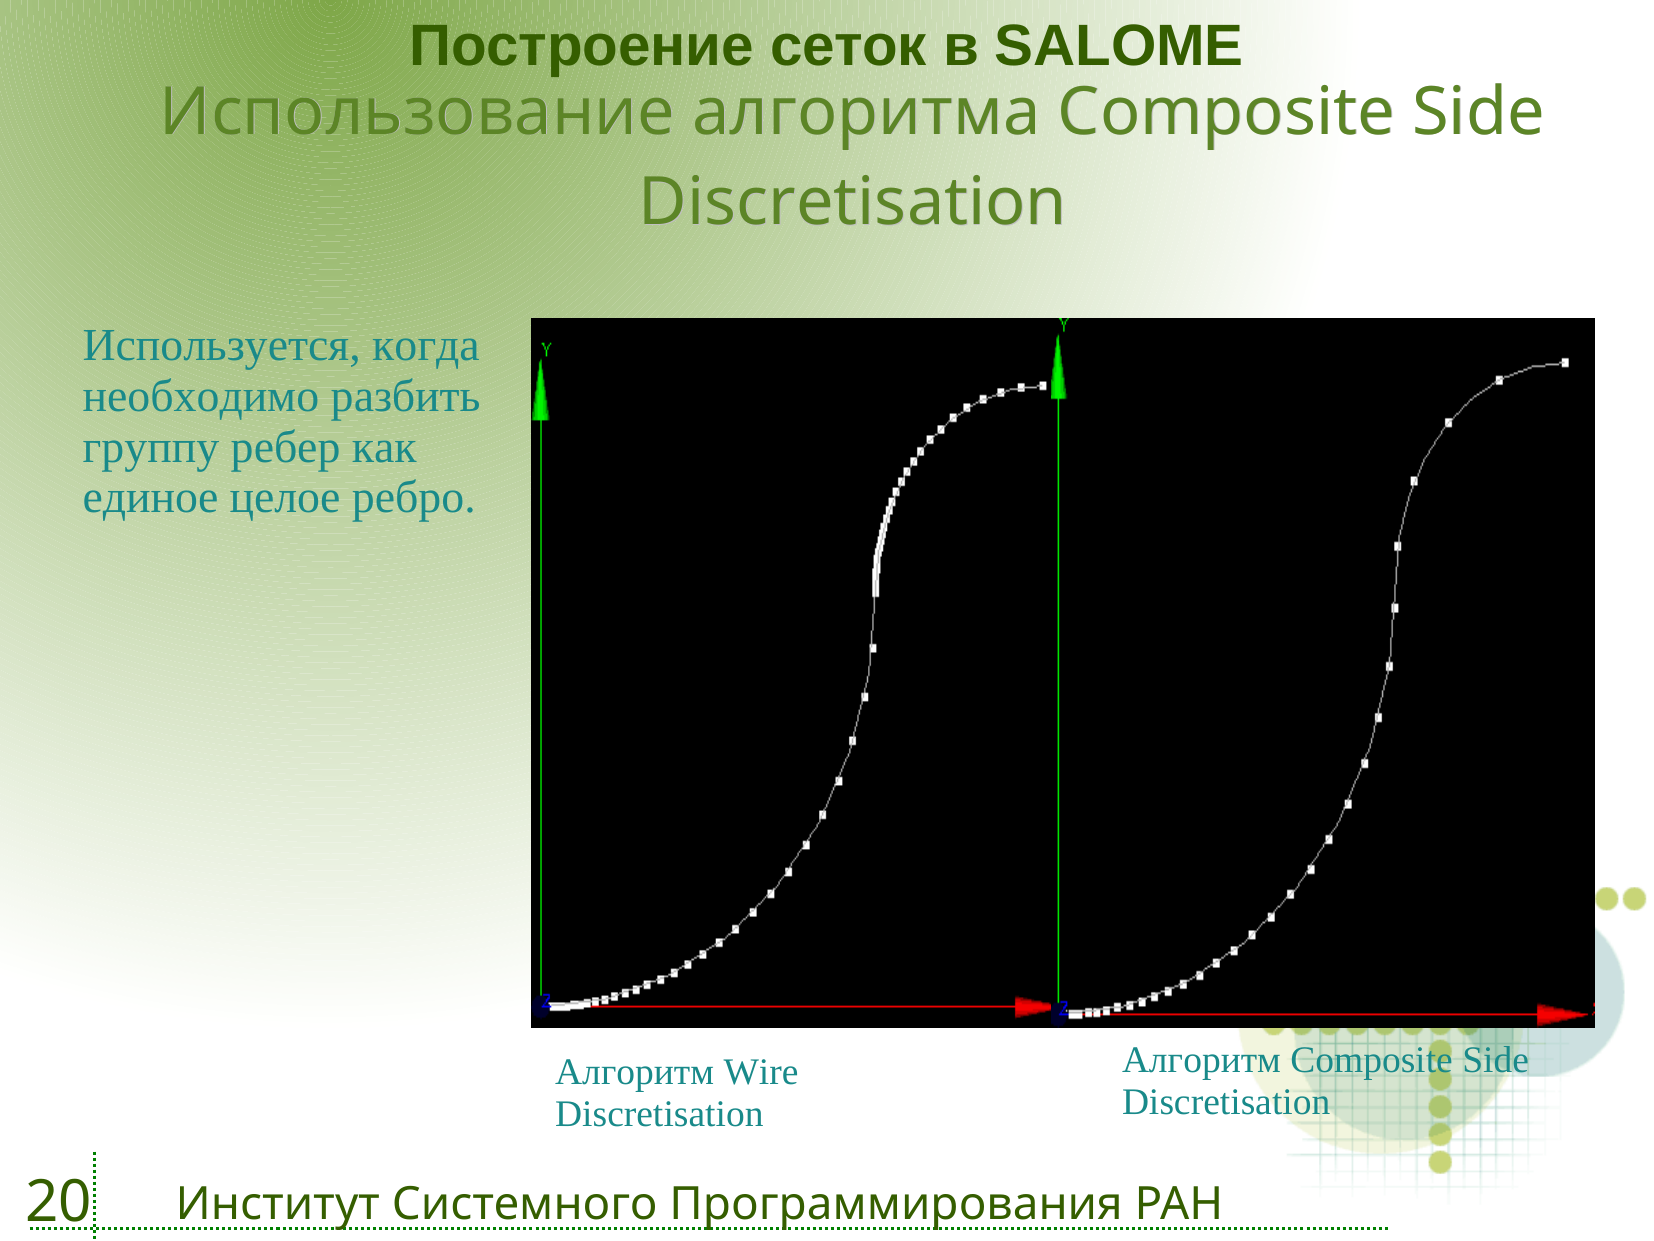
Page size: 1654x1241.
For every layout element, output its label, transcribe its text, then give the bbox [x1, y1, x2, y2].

list Используется, когда необходимо разбить группу ребер как единое целое ребро. [82, 320, 520, 1025]
list Алгоритм Wire Discretisation [484, 1051, 1004, 1241]
list Алгоритм Composite Side Discretisation [1051, 1039, 1571, 1241]
picture [531, 318, 1654, 1211]
title Использование алгоритма Composite Side Discretisation [82, 71, 1625, 236]
